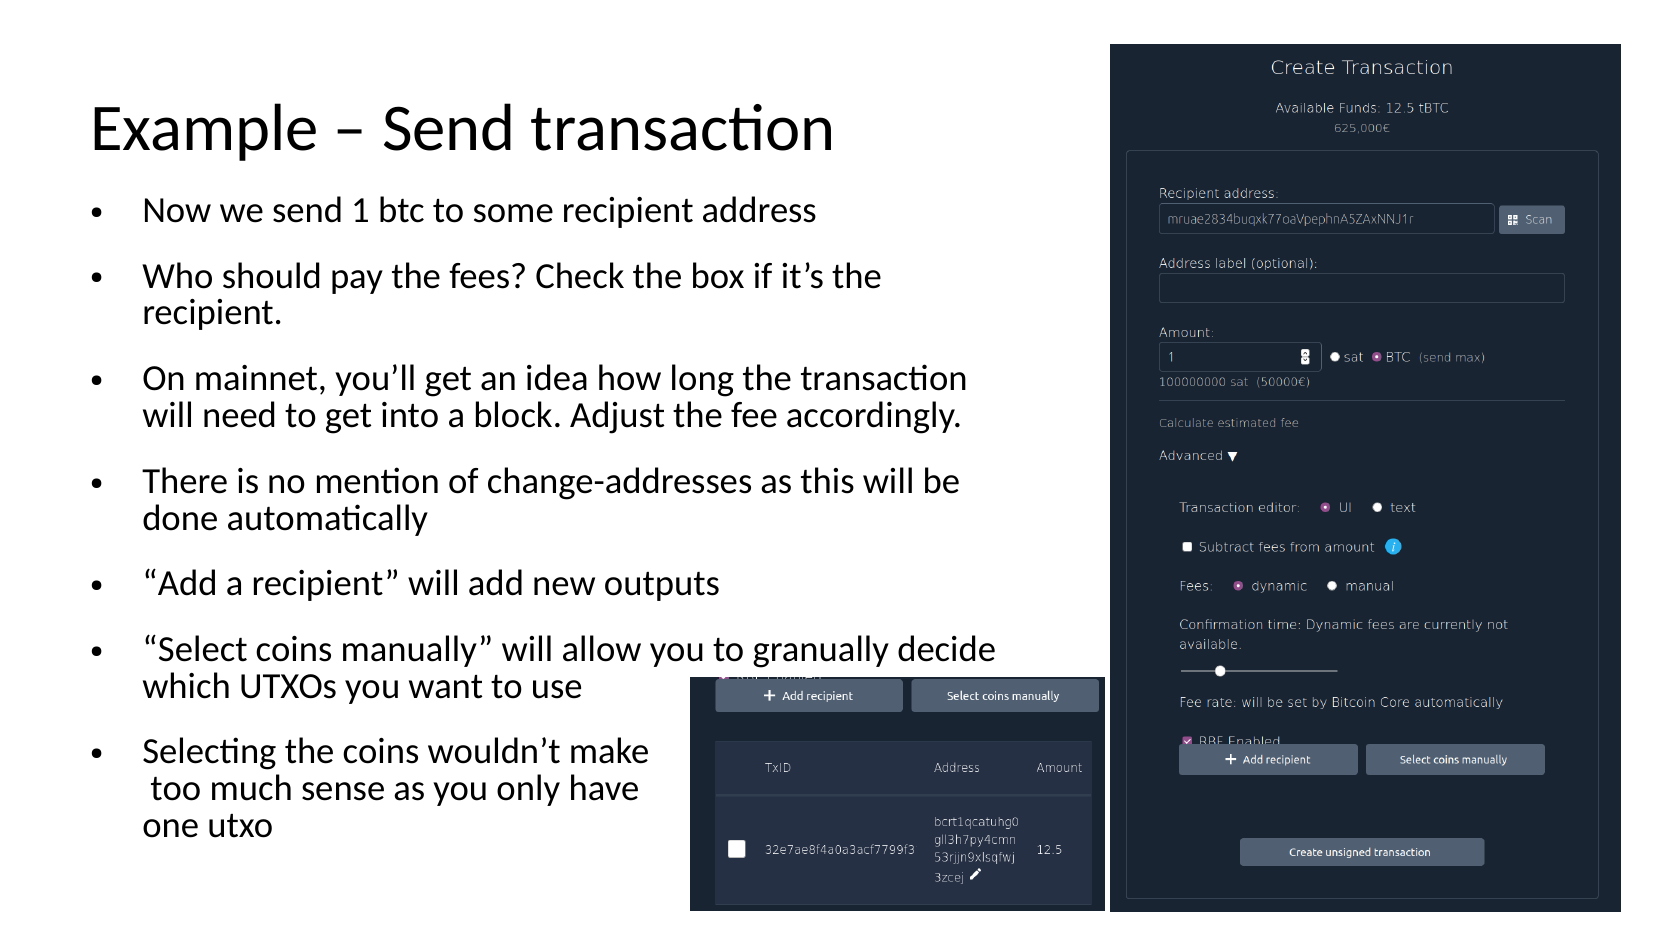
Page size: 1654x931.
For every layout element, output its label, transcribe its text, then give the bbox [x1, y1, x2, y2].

picture [1110, 44, 1621, 912]
list Now we send 1 btc to some recipient address Who should pay the fees? Check the box if it’s the recipient. On mainnet, you’ll get an idea how long the transaction will need to get into a block. Adjust the fee accordingly. There is no mention of change-addresses as this will be done automatically “Add a recipient” will add new outputs “Select coins manually” will allow you to granually decide which UTXOs you want to use Selecting the coins wouldn’t make too much sense as you only have one utxo [72, 195, 1006, 887]
picture [690, 677, 1105, 911]
title Example – Send transaction [90, 33, 1410, 234]
